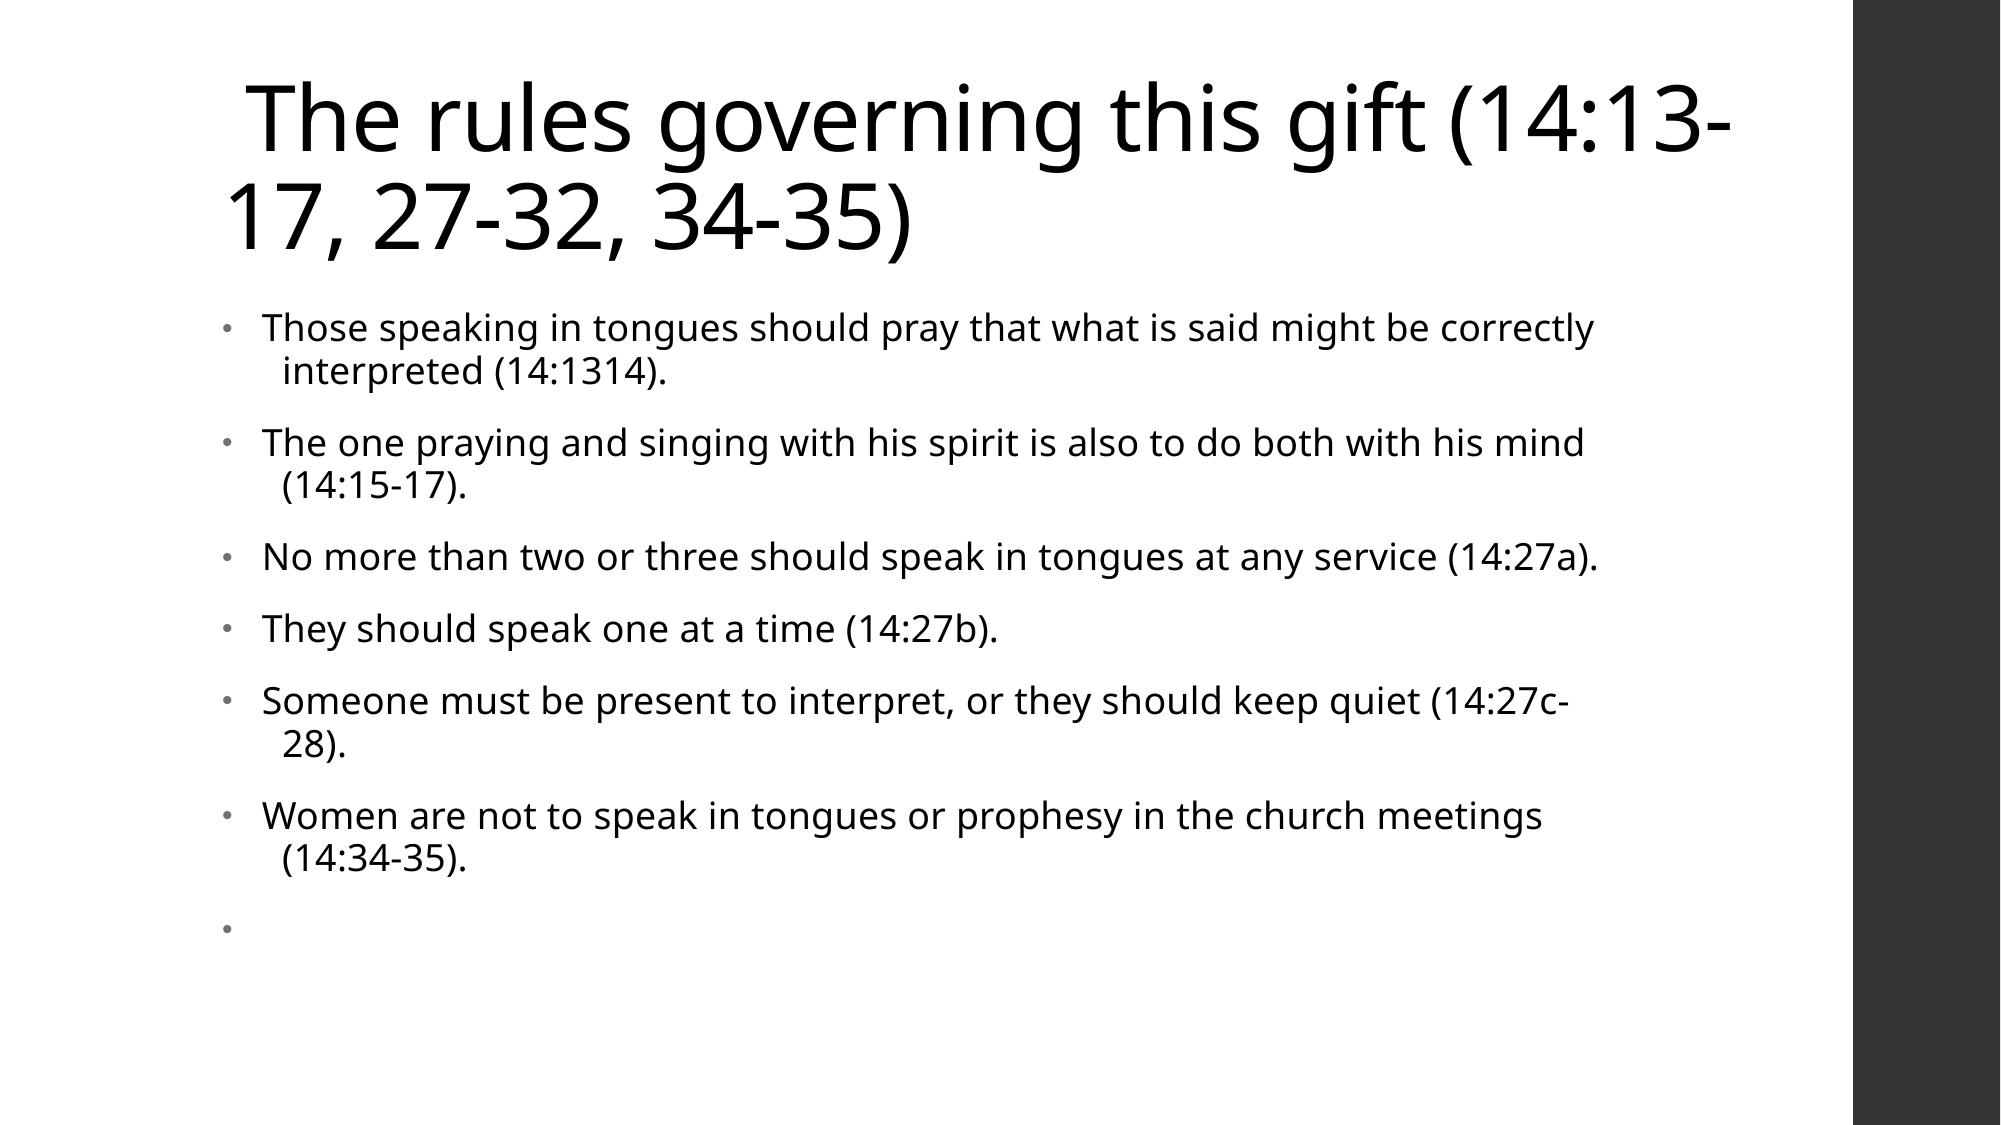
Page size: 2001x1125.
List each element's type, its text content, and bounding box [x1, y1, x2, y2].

title The rules governing this gift (14:13-17, 27-32, 34-35) [206, 60, 1797, 278]
list Those speaking in tongues should pray that what is said might be correctly interpreted (14:1314). The one praying and singing with his spirit is also to do both with his mind (14:15-17). No more than two or three should speak in tongues at any service (14:27a). They should speak one at a time (14:27b). Someone must be present to interpret, or they should keep quiet (14:27c-28). Women are not to speak in tongues or prophesy in the church meetings (14:34-35). [206, 299, 1617, 1014]
